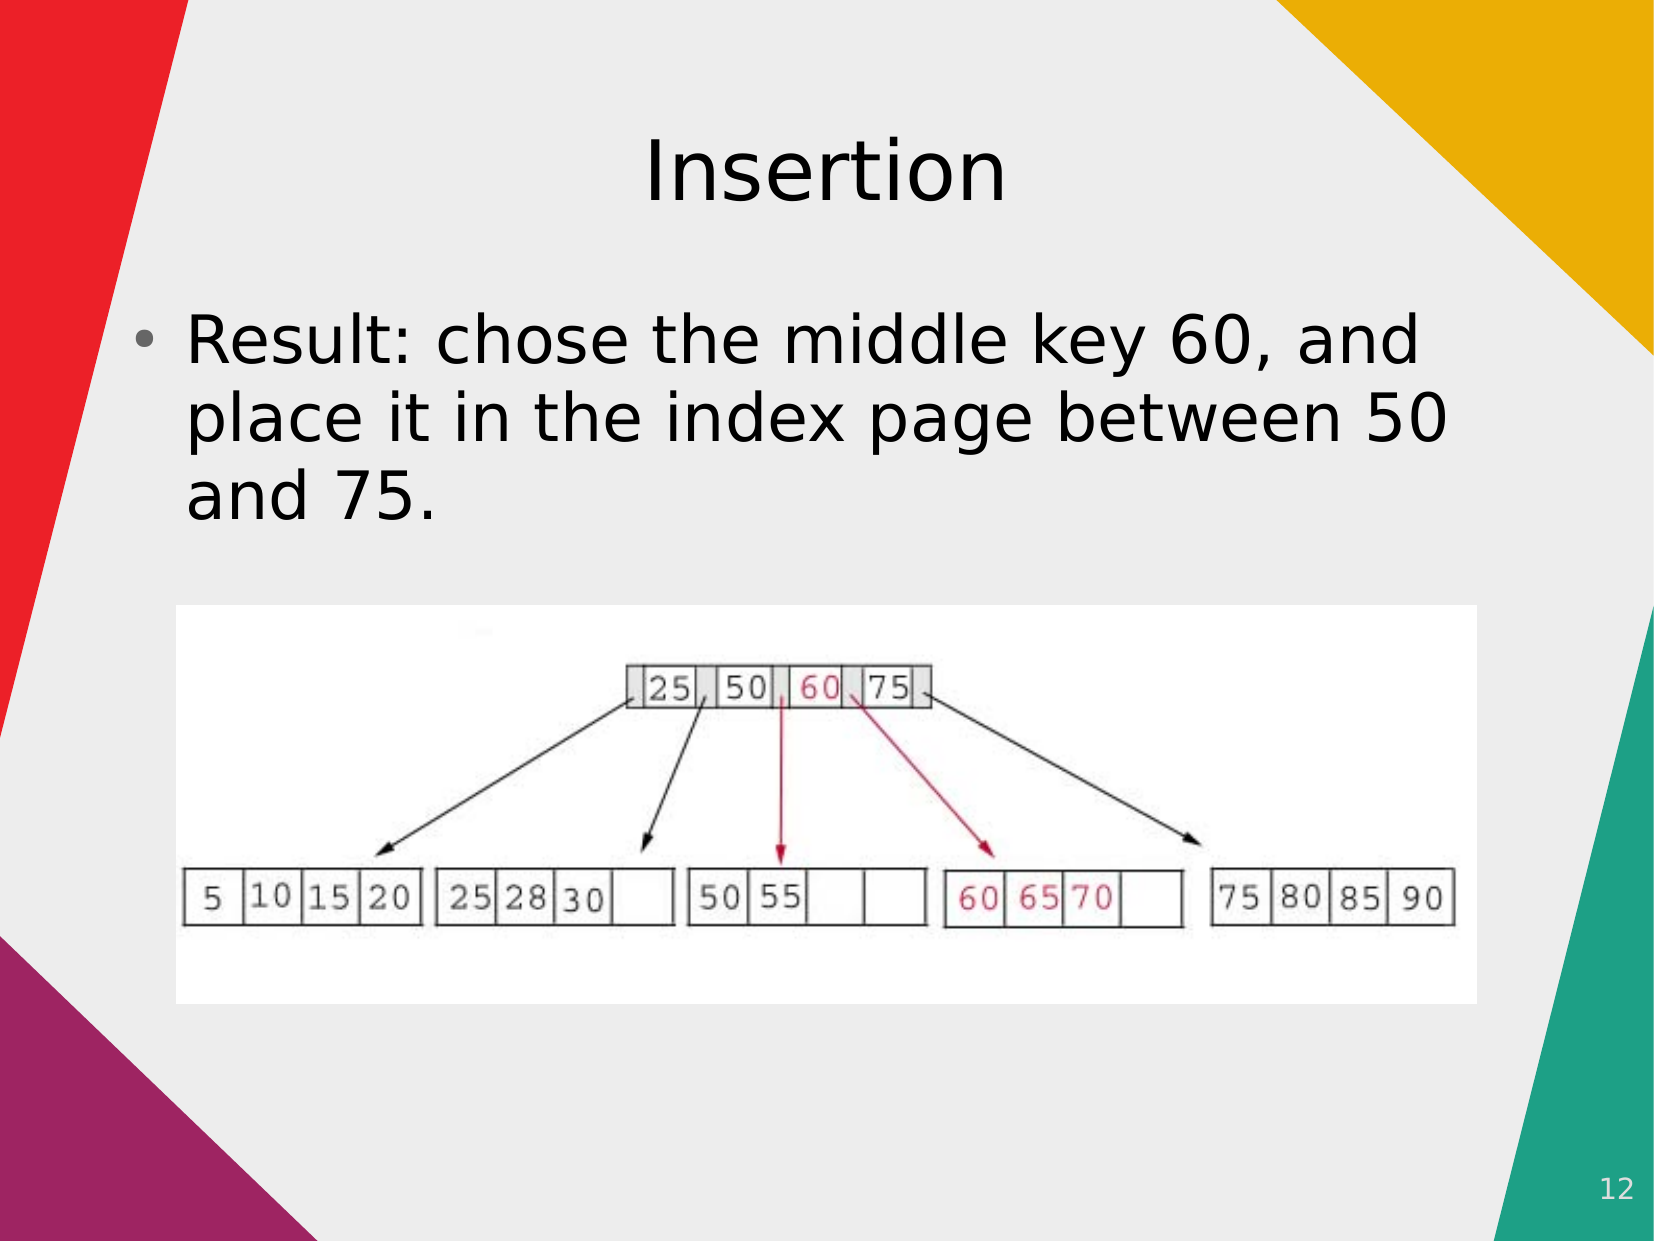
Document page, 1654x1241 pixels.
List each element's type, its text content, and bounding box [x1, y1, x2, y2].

title Insertion [114, 73, 1539, 271]
list Result: chose the middle key 60, and place it in the index page between 50 and 75. [114, 302, 1539, 1033]
picture [176, 605, 1477, 1004]
